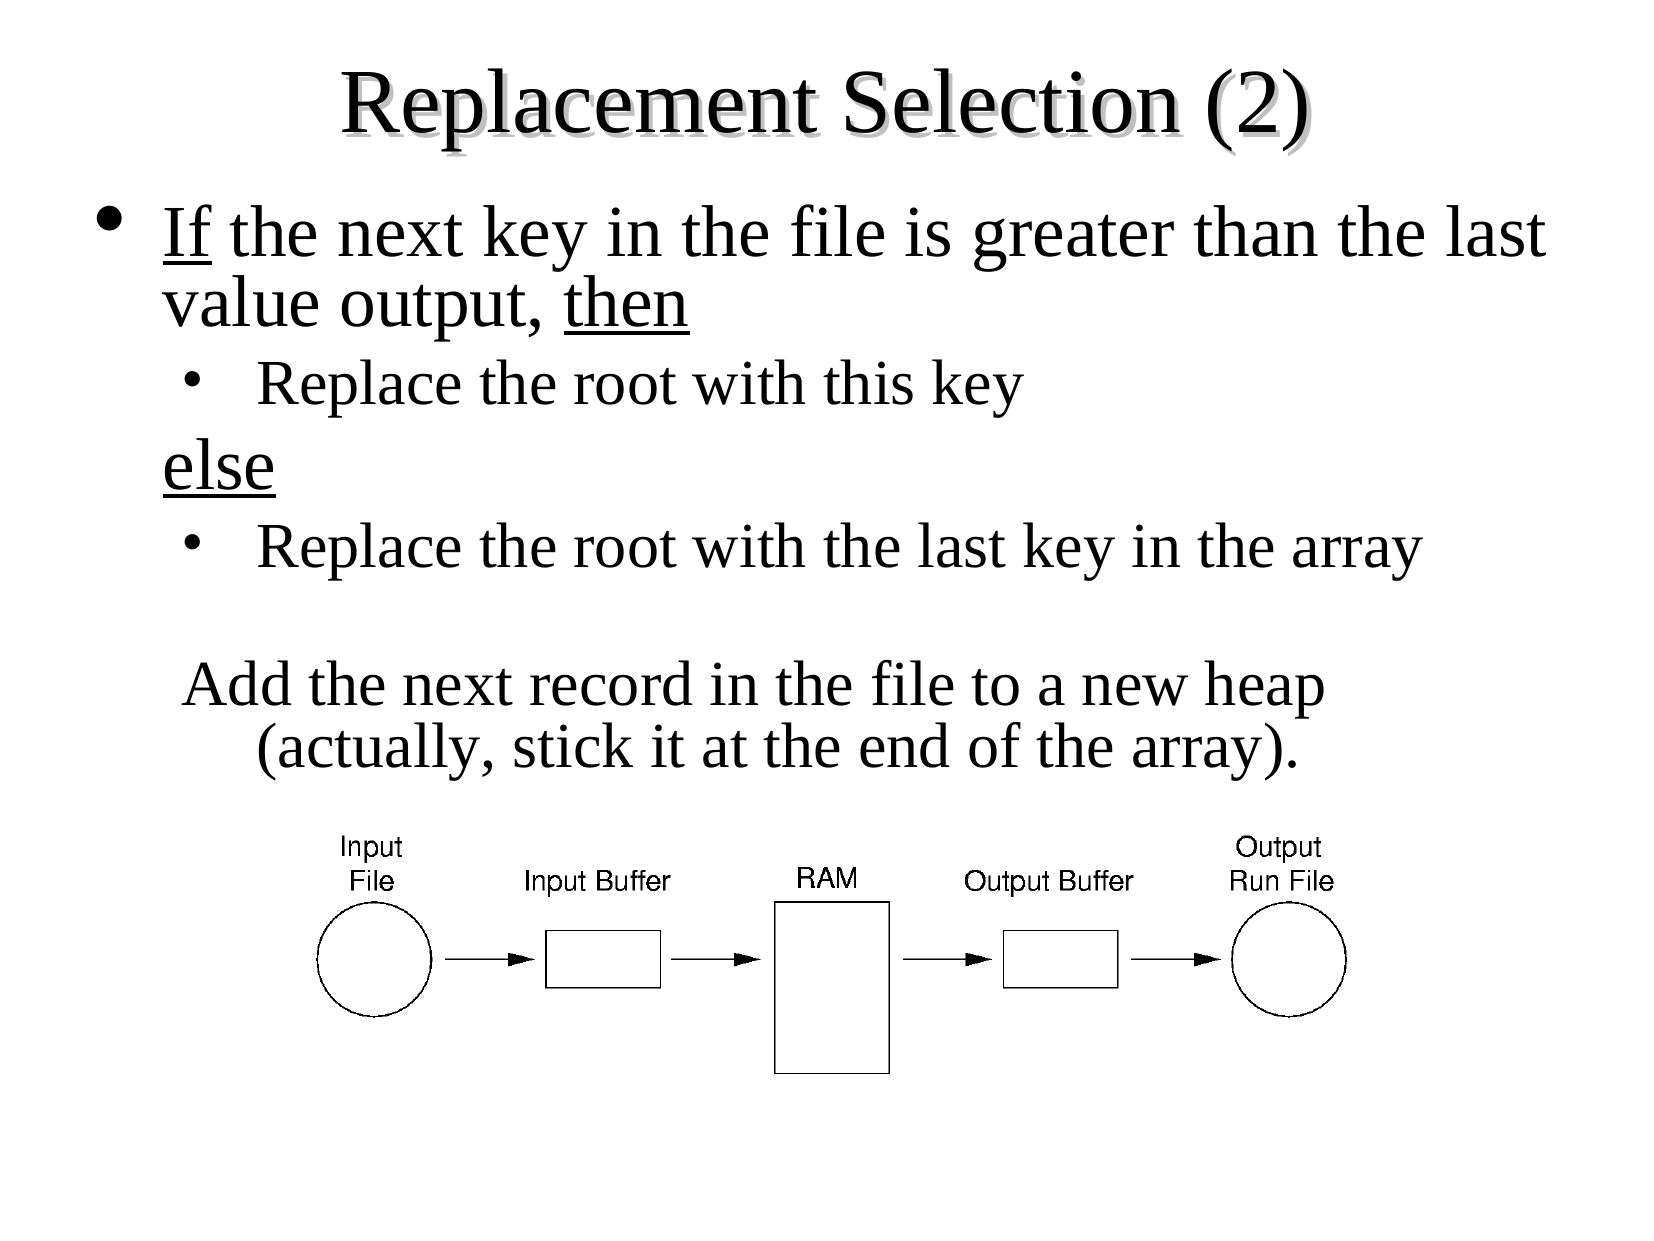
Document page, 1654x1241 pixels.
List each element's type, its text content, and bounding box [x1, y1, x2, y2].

title Replacement Selection (2) [82, 27, 1570, 166]
list If the next key in the file is greater than the last value output, then Replace the root with this key else Replace the root with the last key in the array Add the next record in the file to a new heap (actually, stick it at the end of the array). [82, 192, 1570, 841]
picture [289, 818, 1372, 1103]
